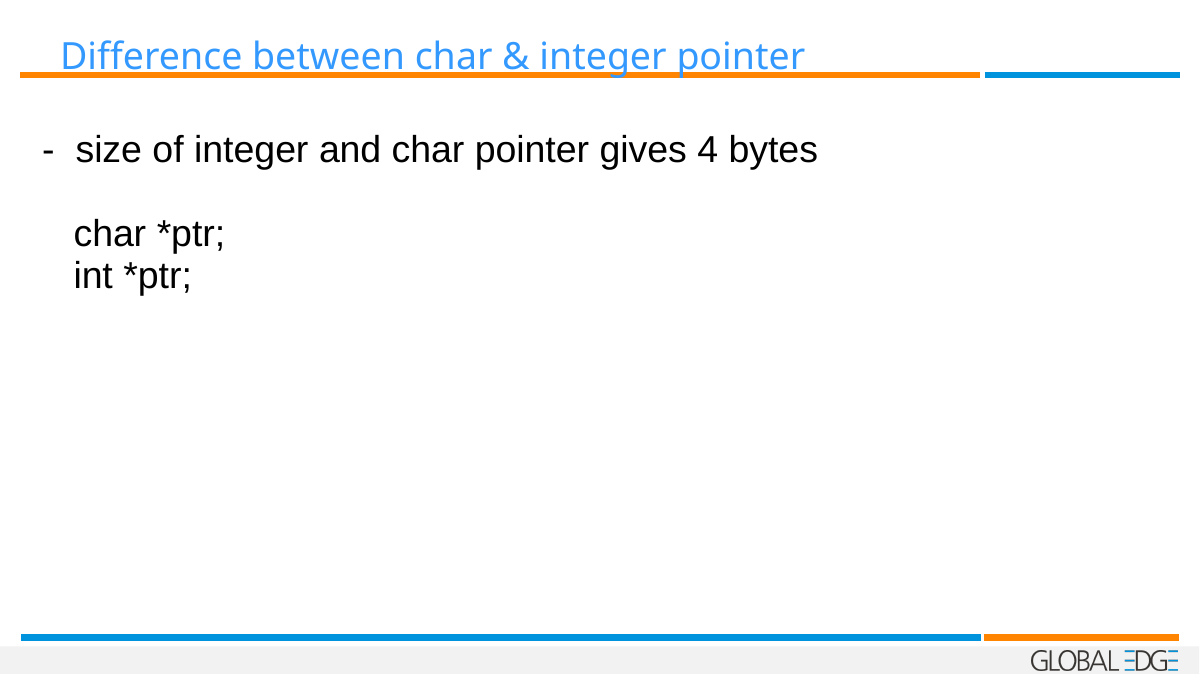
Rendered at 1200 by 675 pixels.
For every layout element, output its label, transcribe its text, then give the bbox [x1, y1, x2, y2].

picture [1031, 650, 1178, 671]
subtitle - size of integer and char pointer gives 4 bytes char *ptr; int *ptr; [42, 44, 1123, 297]
title Difference between char & integer pointer [60, 26, 1140, 83]
